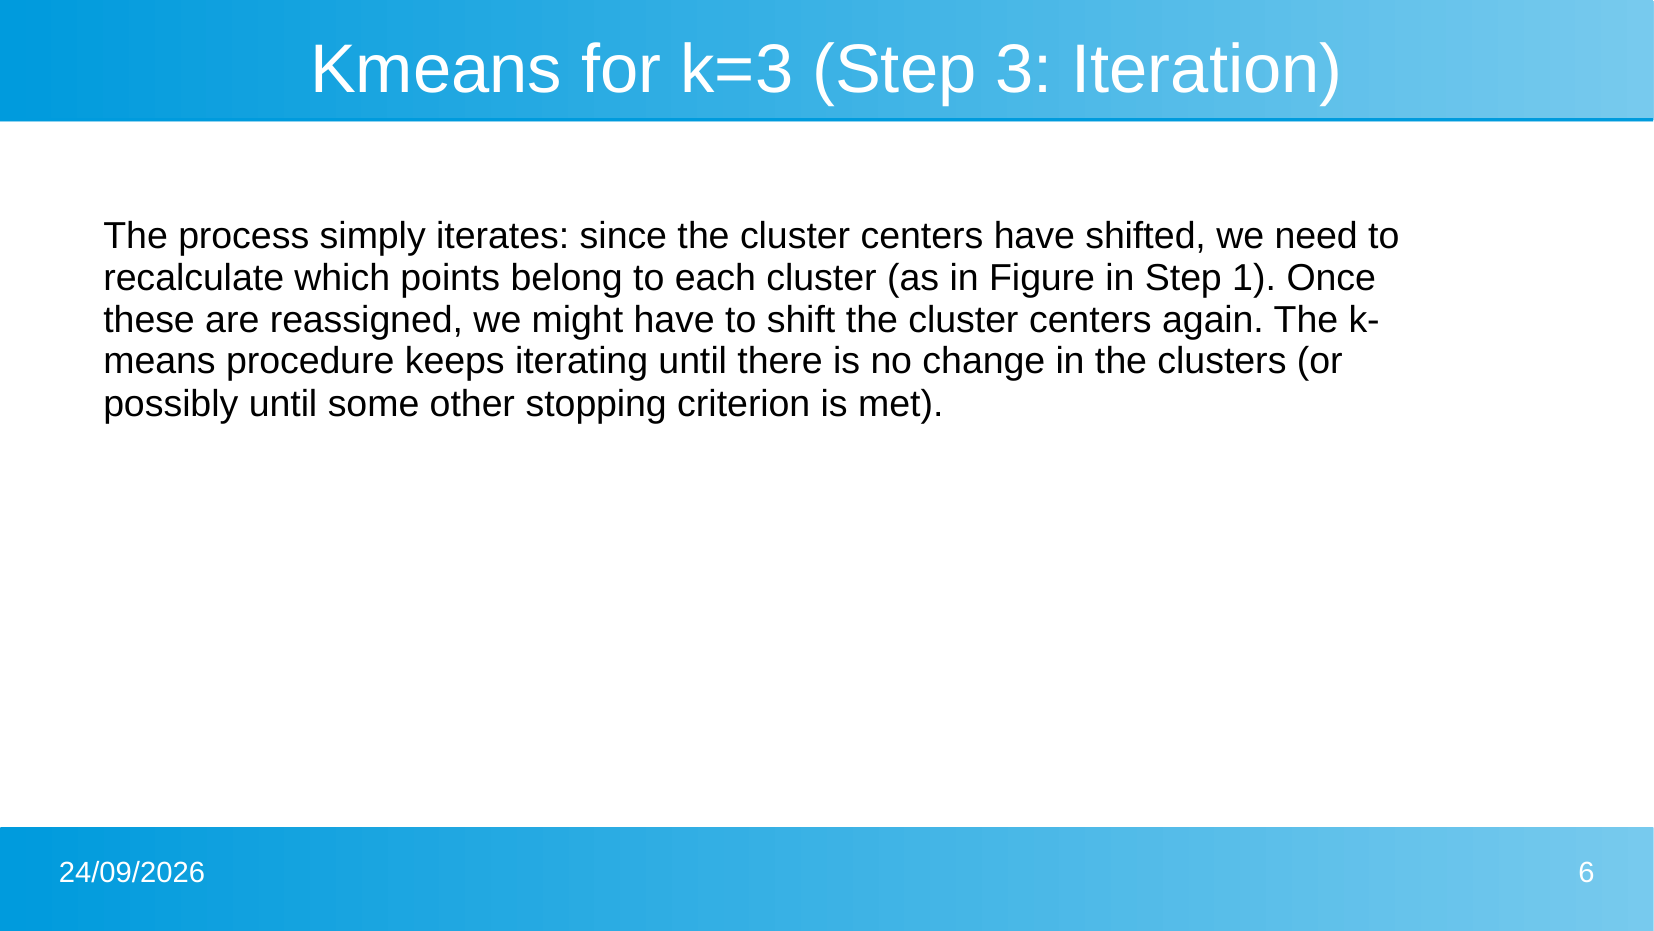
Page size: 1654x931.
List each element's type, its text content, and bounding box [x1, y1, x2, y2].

text_box The process simply iterates: since the cluster centers have shifted, we need to recalculate which points belong to each cluster (as in Figure in Step 1). Once these are reassigned, we might have to shift the cluster centers again. The k-means procedure keeps iterating until there is no change in the clusters (or possibly until some other stopping criterion is met). [88, 206, 1477, 432]
title Kmeans for k=3 (Step 3: Iteration) [59, 29, 1595, 108]
